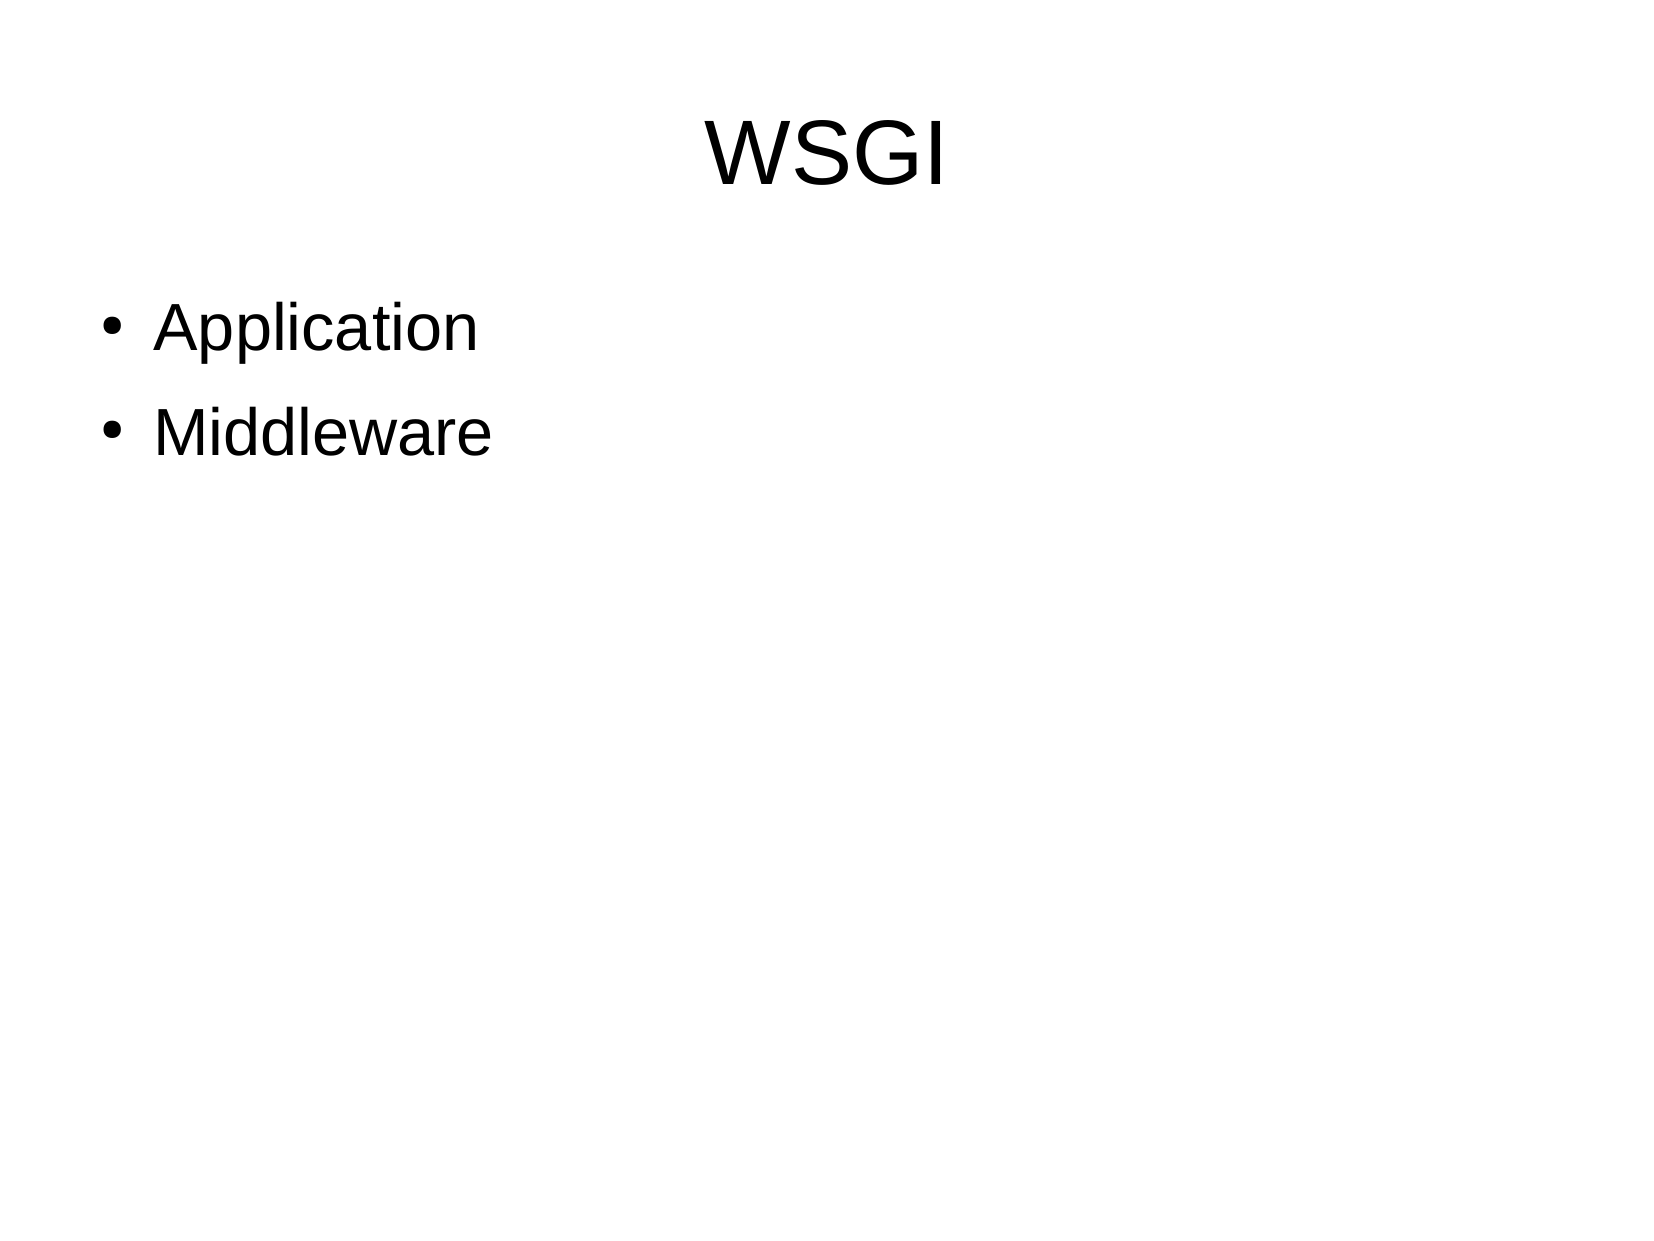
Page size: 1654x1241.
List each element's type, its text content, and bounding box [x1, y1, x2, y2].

list Application Middleware [82, 290, 1571, 1109]
title WSGI [82, 49, 1571, 257]
